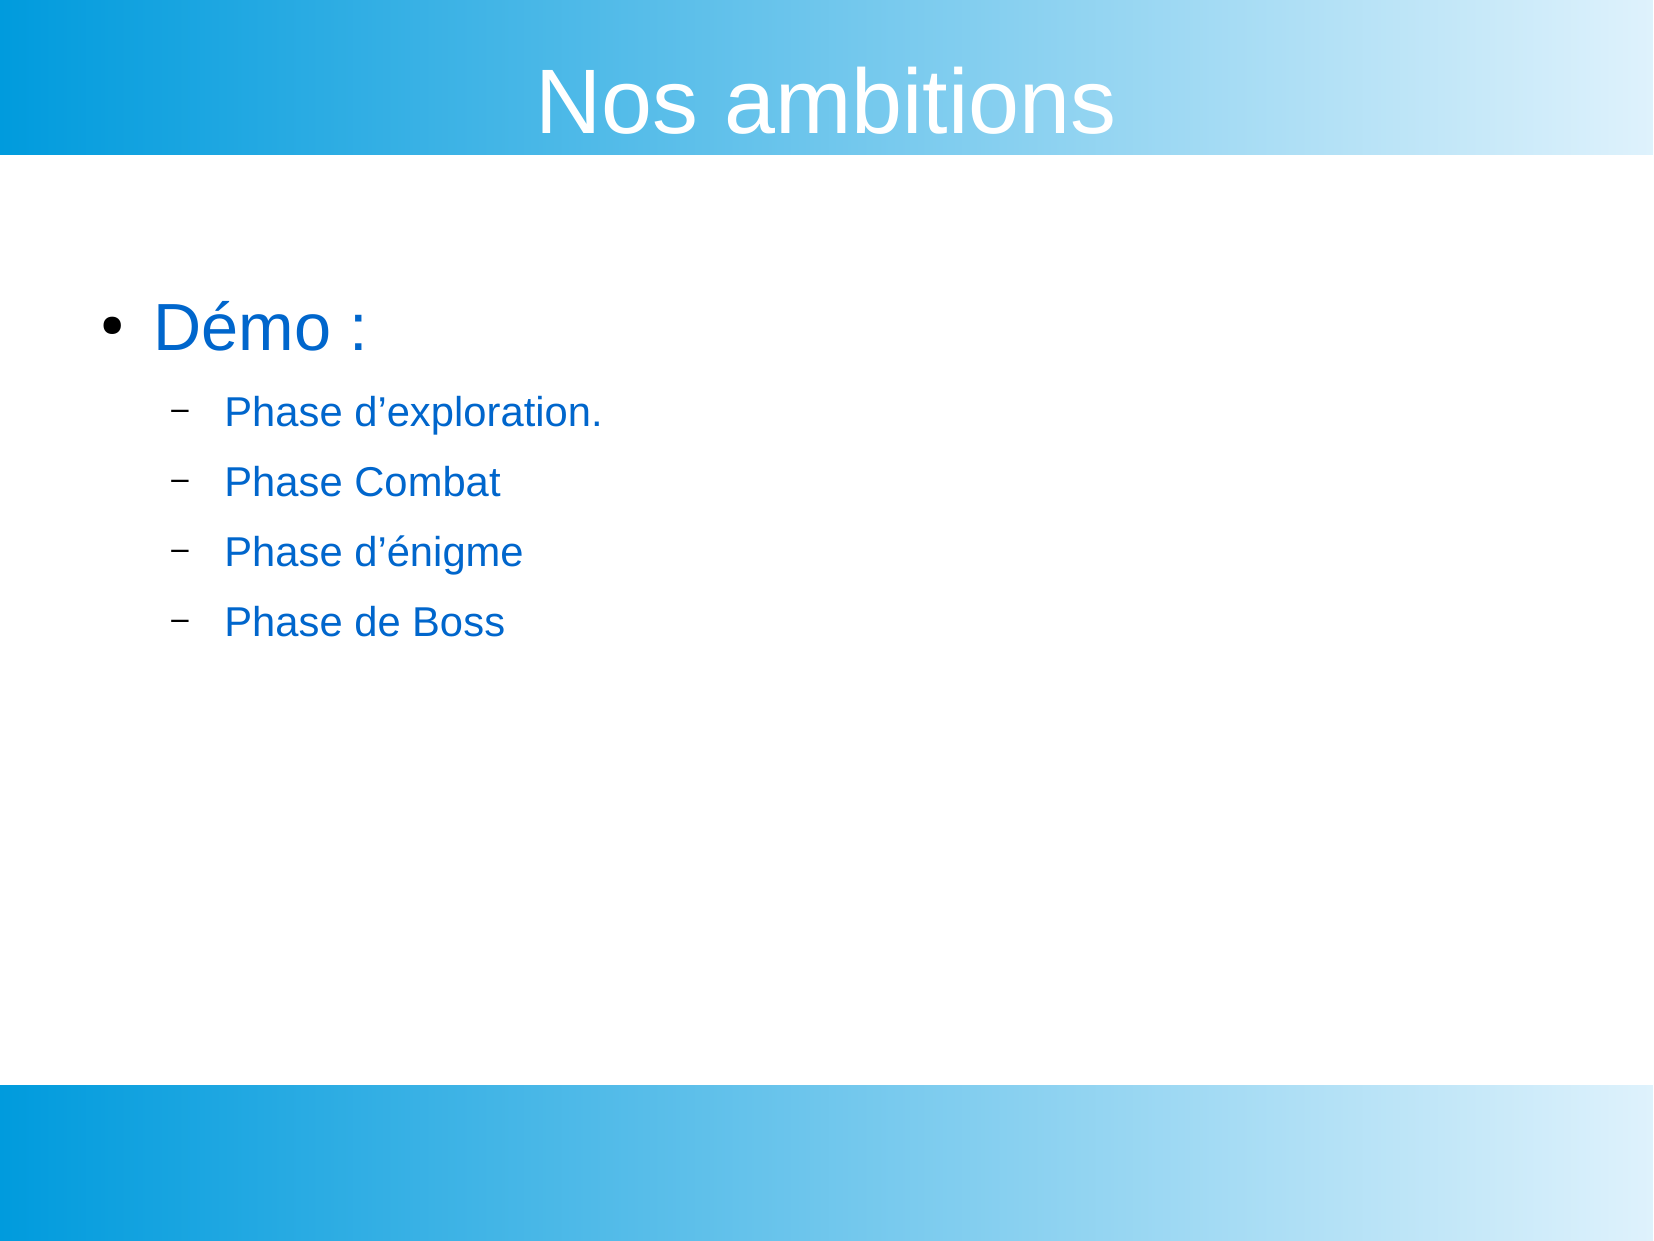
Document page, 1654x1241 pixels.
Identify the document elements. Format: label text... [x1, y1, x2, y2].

title Nos ambitions [82, 33, 1571, 171]
list Démo : Phase d’exploration. Phase Combat Phase d’énigme Phase de Boss [82, 290, 1571, 1010]
